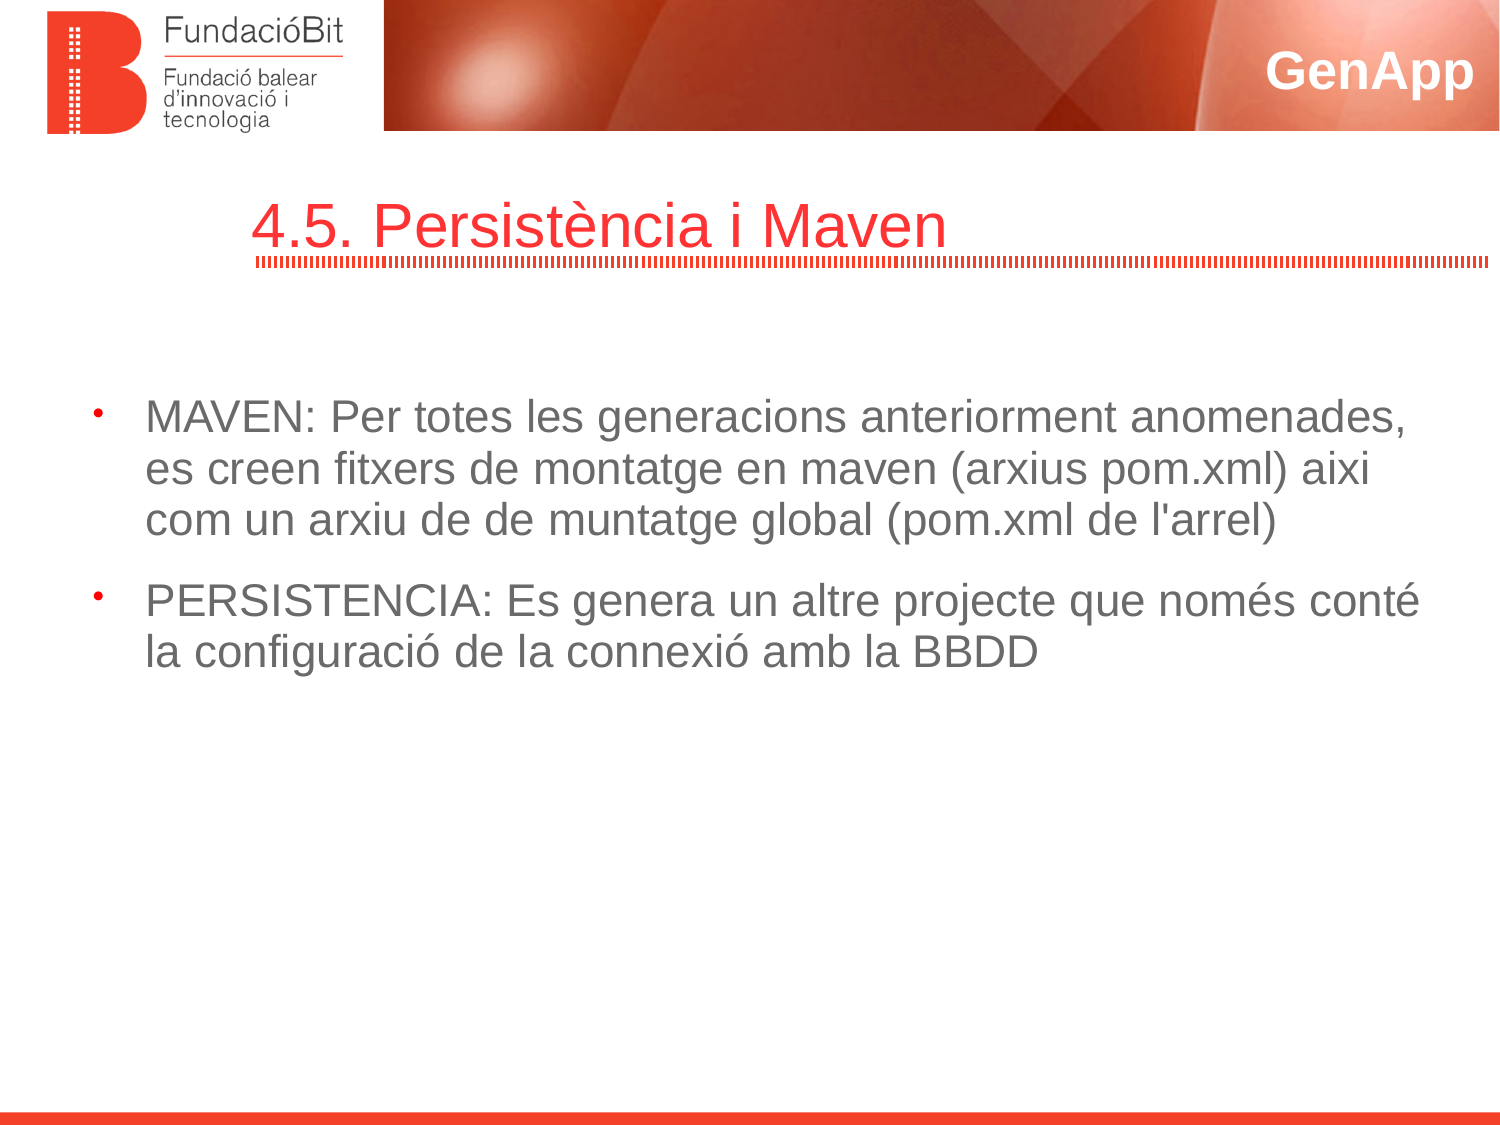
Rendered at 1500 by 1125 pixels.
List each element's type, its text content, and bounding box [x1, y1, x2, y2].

picture [47, 11, 343, 134]
list MAVEN: Per totes les generacions anteriorment anomenades, es creen fitxers de montatge en maven (arxius pom.xml) aixi com un arxiu de de muntatge global (pom.xml de l'arrel) PERSISTENCIA: Es genera un altre projecte que només conté la configuració de la connexió amb la BBDD [75, 310, 1425, 1054]
text_box 4.5. Persistència i Maven [78, 190, 1300, 266]
title GenApp [324, 11, 1477, 130]
picture [383, 0, 1500, 131]
